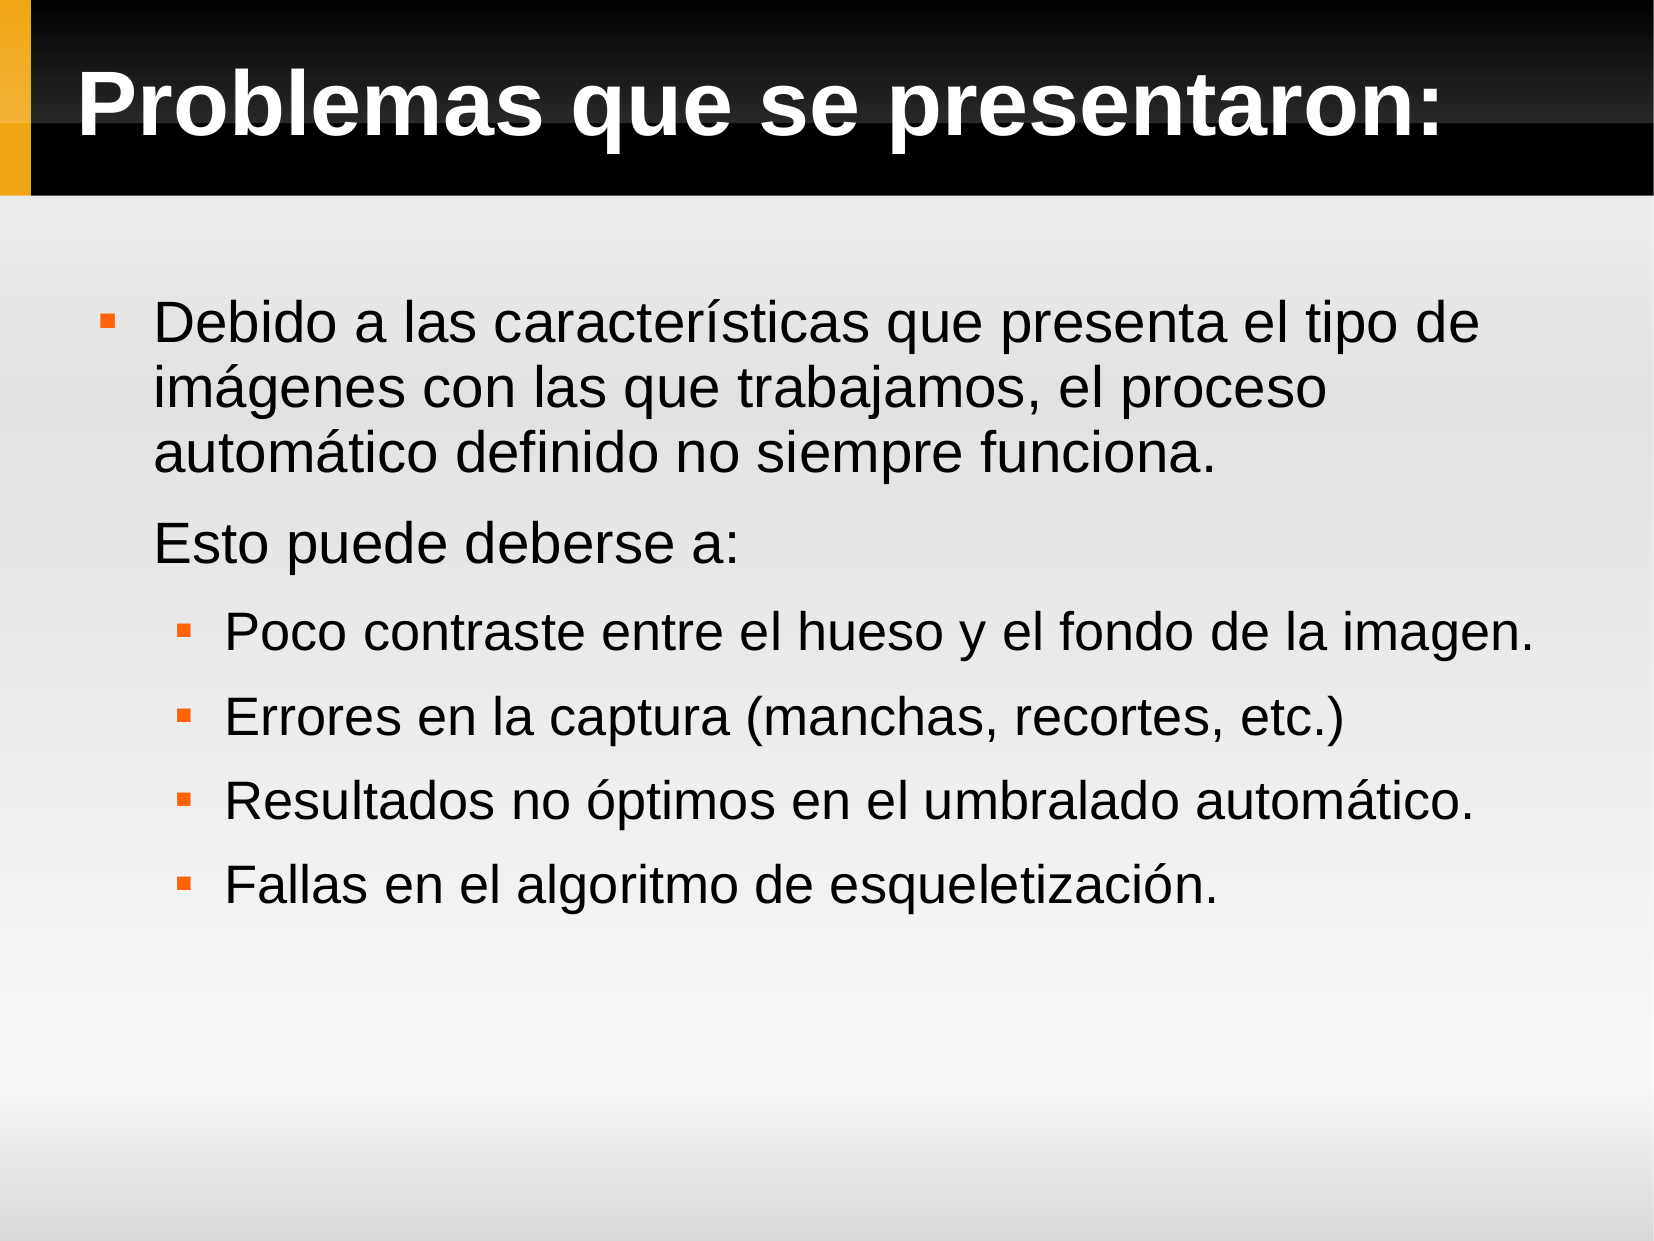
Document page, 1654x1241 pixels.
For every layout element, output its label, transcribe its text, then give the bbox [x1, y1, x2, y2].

picture [0, 0, 1654, 1241]
list Debido a las características que presenta el tipo de imágenes con las que trabajamos, el proceso automático definido no siempre funciona. Esto puede deberse a: Poco contraste entre el hueso y el fondo de la imagen. Errores en la captura (manchas, recortes, etc.) Resultados no óptimos en el umbralado automático. Fallas en el algoritmo de esqueletización. [82, 290, 1571, 1094]
title Problemas que se presentaron: [76, 0, 1565, 208]
